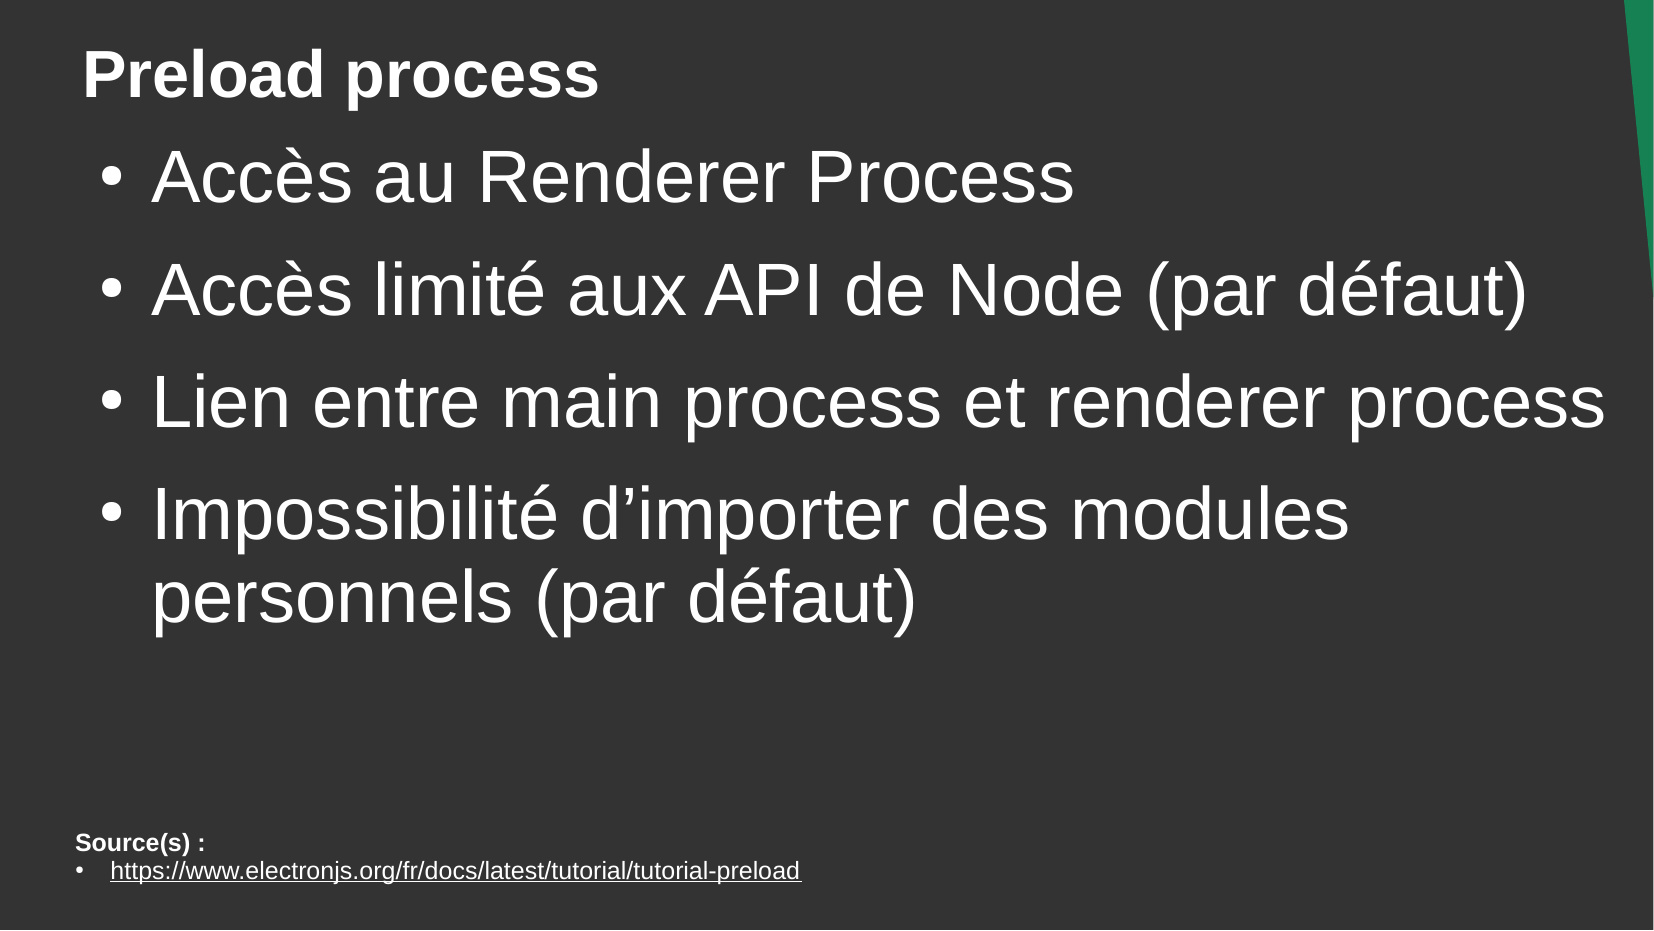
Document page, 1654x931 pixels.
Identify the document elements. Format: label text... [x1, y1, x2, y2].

list Accès au Renderer Process Accès limité aux API de Node (par défaut) Lien entre main process et renderer process Impossibilité d’importer des modules personnels (par défaut) [80, 135, 1619, 721]
text_box Source(s) : https://www.electronjs.org/fr/docs/latest/tutorial/tutorial-preload [60, 821, 1546, 931]
text_box [1623, 0, 1654, 305]
title Preload process [82, 37, 1571, 112]
